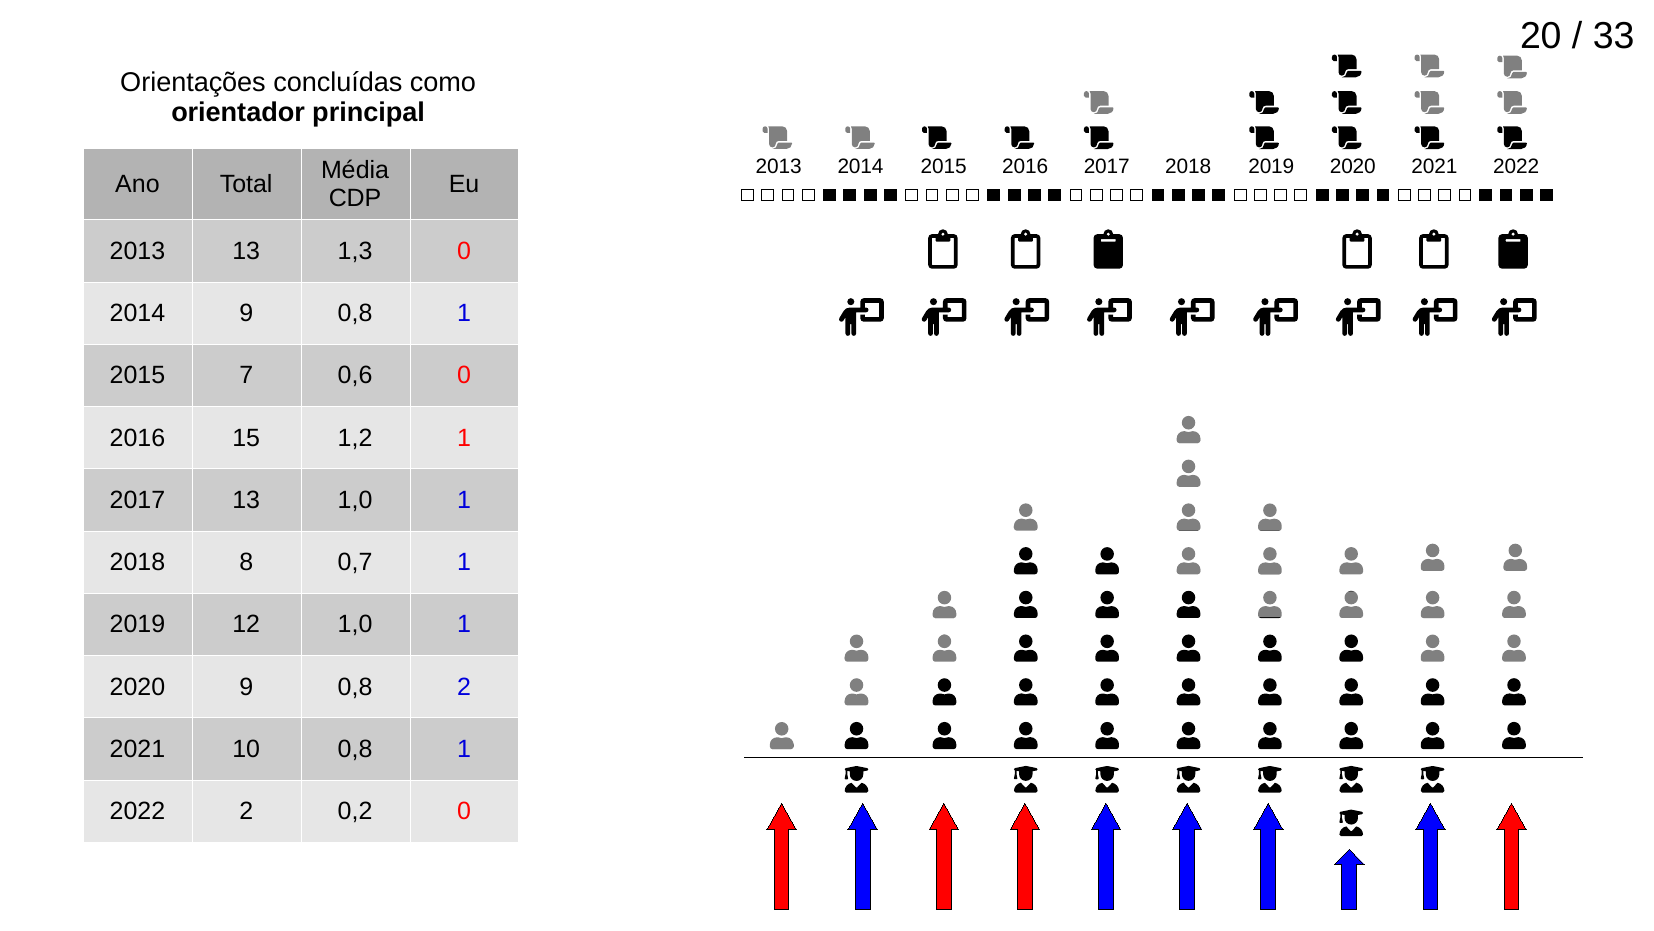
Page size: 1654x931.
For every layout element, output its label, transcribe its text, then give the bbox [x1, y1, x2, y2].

table_cell 0 [411, 345, 518, 406]
table_header Ano [84, 149, 192, 219]
table_cell 12 [193, 594, 301, 655]
text_box [1172, 803, 1202, 910]
table_cell 0,8 [302, 718, 410, 780]
text_box [1083, 83, 1115, 119]
text_box [1130, 189, 1143, 201]
text_box [1479, 189, 1492, 201]
table_cell 15 [193, 407, 301, 468]
table_cell 1 [411, 594, 518, 655]
picture [1489, 298, 1537, 336]
table_cell 1,0 [302, 469, 410, 531]
table_cell 2019 [84, 594, 192, 655]
table_cell 9 [193, 283, 301, 344]
picture [1339, 809, 1364, 837]
text_box [1377, 189, 1389, 201]
text_box [1413, 46, 1446, 82]
text_box [1496, 803, 1527, 910]
text_box [884, 189, 897, 201]
text_box [946, 189, 959, 201]
text_box [1540, 189, 1553, 201]
text_box [1274, 189, 1287, 201]
picture [1176, 678, 1201, 706]
picture [1013, 721, 1038, 750]
text_box [741, 189, 754, 201]
picture [928, 229, 958, 269]
text_box [1110, 189, 1123, 201]
table_cell 1 [411, 283, 518, 344]
text_box [767, 720, 794, 750]
picture [1420, 766, 1445, 793]
text_box [929, 803, 959, 910]
text_box [1415, 803, 1446, 910]
text_box [844, 118, 876, 155]
text_box 2013 [740, 147, 817, 186]
picture [1095, 721, 1119, 750]
table_cell 0,8 [302, 656, 410, 717]
text_box 2018 [1150, 147, 1227, 186]
picture [1095, 634, 1119, 662]
text_box [1253, 803, 1284, 910]
text_box [766, 803, 797, 910]
text_box [1418, 189, 1431, 201]
text_box [1192, 189, 1205, 201]
text_box [1152, 189, 1164, 201]
text_box [1520, 189, 1533, 201]
text_box [966, 189, 979, 201]
table_cell 0,6 [302, 345, 410, 406]
picture [1342, 229, 1372, 269]
picture [1250, 298, 1299, 336]
picture [1410, 298, 1458, 336]
picture [844, 766, 869, 793]
text_box [1234, 189, 1247, 201]
text_box [1090, 189, 1103, 201]
picture [1176, 590, 1201, 618]
picture [1013, 678, 1038, 706]
table_cell 2015 [84, 345, 192, 406]
table_header Média CDP [302, 149, 410, 219]
table_cell 0,7 [302, 532, 410, 593]
table_cell 1,2 [302, 407, 410, 468]
text_box [1501, 590, 1528, 619]
text_box [931, 634, 958, 664]
text_box [1172, 189, 1185, 201]
text_box [1356, 189, 1369, 201]
table_cell 9 [193, 656, 301, 717]
table_cell 13 [193, 220, 301, 282]
text_box [761, 118, 794, 155]
picture [1258, 678, 1282, 706]
table_cell 7 [193, 345, 301, 406]
picture [1013, 547, 1038, 575]
text_box [1013, 502, 1040, 532]
text_box [1500, 189, 1512, 201]
picture [1502, 721, 1526, 750]
text_box [931, 589, 958, 619]
picture [1095, 678, 1119, 706]
text_box [1091, 803, 1121, 910]
text_box [1459, 189, 1471, 201]
picture [1497, 124, 1527, 151]
picture [1339, 678, 1364, 706]
text_box [1257, 545, 1284, 575]
table_cell 2017 [84, 469, 192, 531]
table_cell 1,0 [302, 594, 410, 655]
picture [1167, 298, 1215, 336]
picture [1420, 721, 1445, 750]
picture [1010, 229, 1041, 269]
picture [1339, 765, 1364, 793]
picture [1013, 590, 1038, 618]
text_box [1501, 634, 1528, 663]
text_box [1008, 189, 1021, 201]
picture [1004, 124, 1035, 151]
picture [922, 124, 952, 151]
table_cell 8 [193, 532, 301, 593]
table_cell 10 [193, 718, 301, 780]
picture [919, 298, 967, 336]
text_box [1174, 458, 1201, 488]
picture [1414, 124, 1445, 151]
picture [1331, 124, 1362, 151]
text_box [1336, 189, 1349, 201]
text_box [1338, 547, 1365, 576]
picture [844, 721, 869, 750]
text_box [1048, 189, 1061, 201]
text_box [761, 189, 774, 201]
picture [1498, 229, 1528, 269]
text_box [1010, 803, 1040, 910]
text_box [864, 189, 877, 201]
text_box [1257, 588, 1284, 618]
picture [1095, 547, 1119, 575]
text_box [1070, 189, 1082, 201]
picture [1095, 590, 1119, 619]
picture [1420, 678, 1445, 706]
text_box 2022 [1478, 147, 1555, 186]
picture [1176, 634, 1201, 662]
text_box [1496, 47, 1529, 119]
table_cell 2 [193, 781, 301, 842]
text_box [1334, 849, 1365, 910]
picture [1084, 298, 1132, 336]
table_cell 2014 [84, 283, 192, 344]
text_box 2020 [1315, 147, 1391, 186]
text_box [1420, 634, 1446, 663]
table_header Eu [411, 149, 518, 219]
picture [1331, 52, 1362, 79]
text_box [1420, 542, 1446, 572]
picture [1176, 721, 1201, 750]
text_box [926, 189, 938, 201]
table_cell 0 [411, 220, 518, 282]
picture [1249, 124, 1279, 151]
text_box [1398, 189, 1411, 201]
text_box <number> / 33 [1375, 0, 1654, 71]
text_box [905, 189, 918, 201]
picture [1249, 89, 1279, 116]
text_box 2015 [905, 147, 982, 186]
text_box 2016 [987, 147, 1064, 186]
text_box [844, 633, 871, 663]
text_box [1174, 414, 1201, 444]
text_box 2014 [822, 147, 899, 186]
text_box [1502, 542, 1529, 572]
picture [1339, 634, 1364, 662]
text_box [1174, 546, 1201, 576]
text_box [847, 803, 878, 910]
picture [932, 678, 957, 706]
picture [1001, 298, 1050, 336]
text_box [1257, 501, 1284, 531]
text_box [843, 189, 856, 201]
text_box [782, 189, 794, 201]
text_box [1028, 189, 1041, 201]
picture [1333, 298, 1381, 336]
table_cell 2022 [84, 781, 192, 842]
table_cell 2013 [84, 220, 192, 282]
picture [1095, 766, 1119, 793]
picture [1176, 765, 1201, 793]
picture [932, 721, 957, 750]
picture [1258, 634, 1282, 662]
text_box [1316, 189, 1329, 201]
text_box [1212, 189, 1225, 201]
text_box [802, 189, 815, 201]
text_box [823, 189, 836, 201]
text_box [1413, 83, 1446, 119]
text_box Orientações concluídas como orientador principal [105, 59, 500, 135]
table_cell 2020 [84, 656, 192, 717]
picture [1339, 721, 1364, 750]
picture [1258, 766, 1282, 793]
table_cell 2 [411, 656, 518, 717]
text_box [1174, 501, 1201, 531]
text_box 2021 [1396, 147, 1473, 186]
table_cell 2021 [84, 718, 192, 780]
text_box [844, 677, 871, 707]
picture [1258, 721, 1282, 750]
picture [1419, 229, 1449, 269]
text_box [1420, 590, 1446, 619]
picture [1013, 765, 1038, 793]
text_box [1438, 189, 1451, 201]
picture [1502, 678, 1526, 706]
table_cell 2016 [84, 407, 192, 468]
table_cell 1 [411, 407, 518, 468]
table_cell 0,2 [302, 781, 410, 842]
text_box [987, 189, 1000, 201]
text_box 2019 [1233, 147, 1310, 186]
text_box [1254, 189, 1267, 201]
table_cell 2018 [84, 532, 192, 593]
table_cell 1 [411, 469, 518, 531]
table_cell 1,3 [302, 220, 410, 282]
text_box 2017 [1068, 147, 1145, 186]
text_box [1294, 189, 1307, 201]
picture [1013, 634, 1038, 662]
picture [1083, 124, 1114, 151]
table_cell 0,8 [302, 283, 410, 344]
picture [1093, 229, 1124, 269]
text_box [1338, 591, 1365, 621]
table_cell 0 [411, 781, 518, 842]
picture [1331, 89, 1362, 116]
table_cell 1 [411, 718, 518, 780]
picture [836, 298, 884, 336]
table_cell 13 [193, 469, 301, 531]
table_cell 1 [411, 532, 518, 593]
table_header Total [193, 149, 301, 219]
